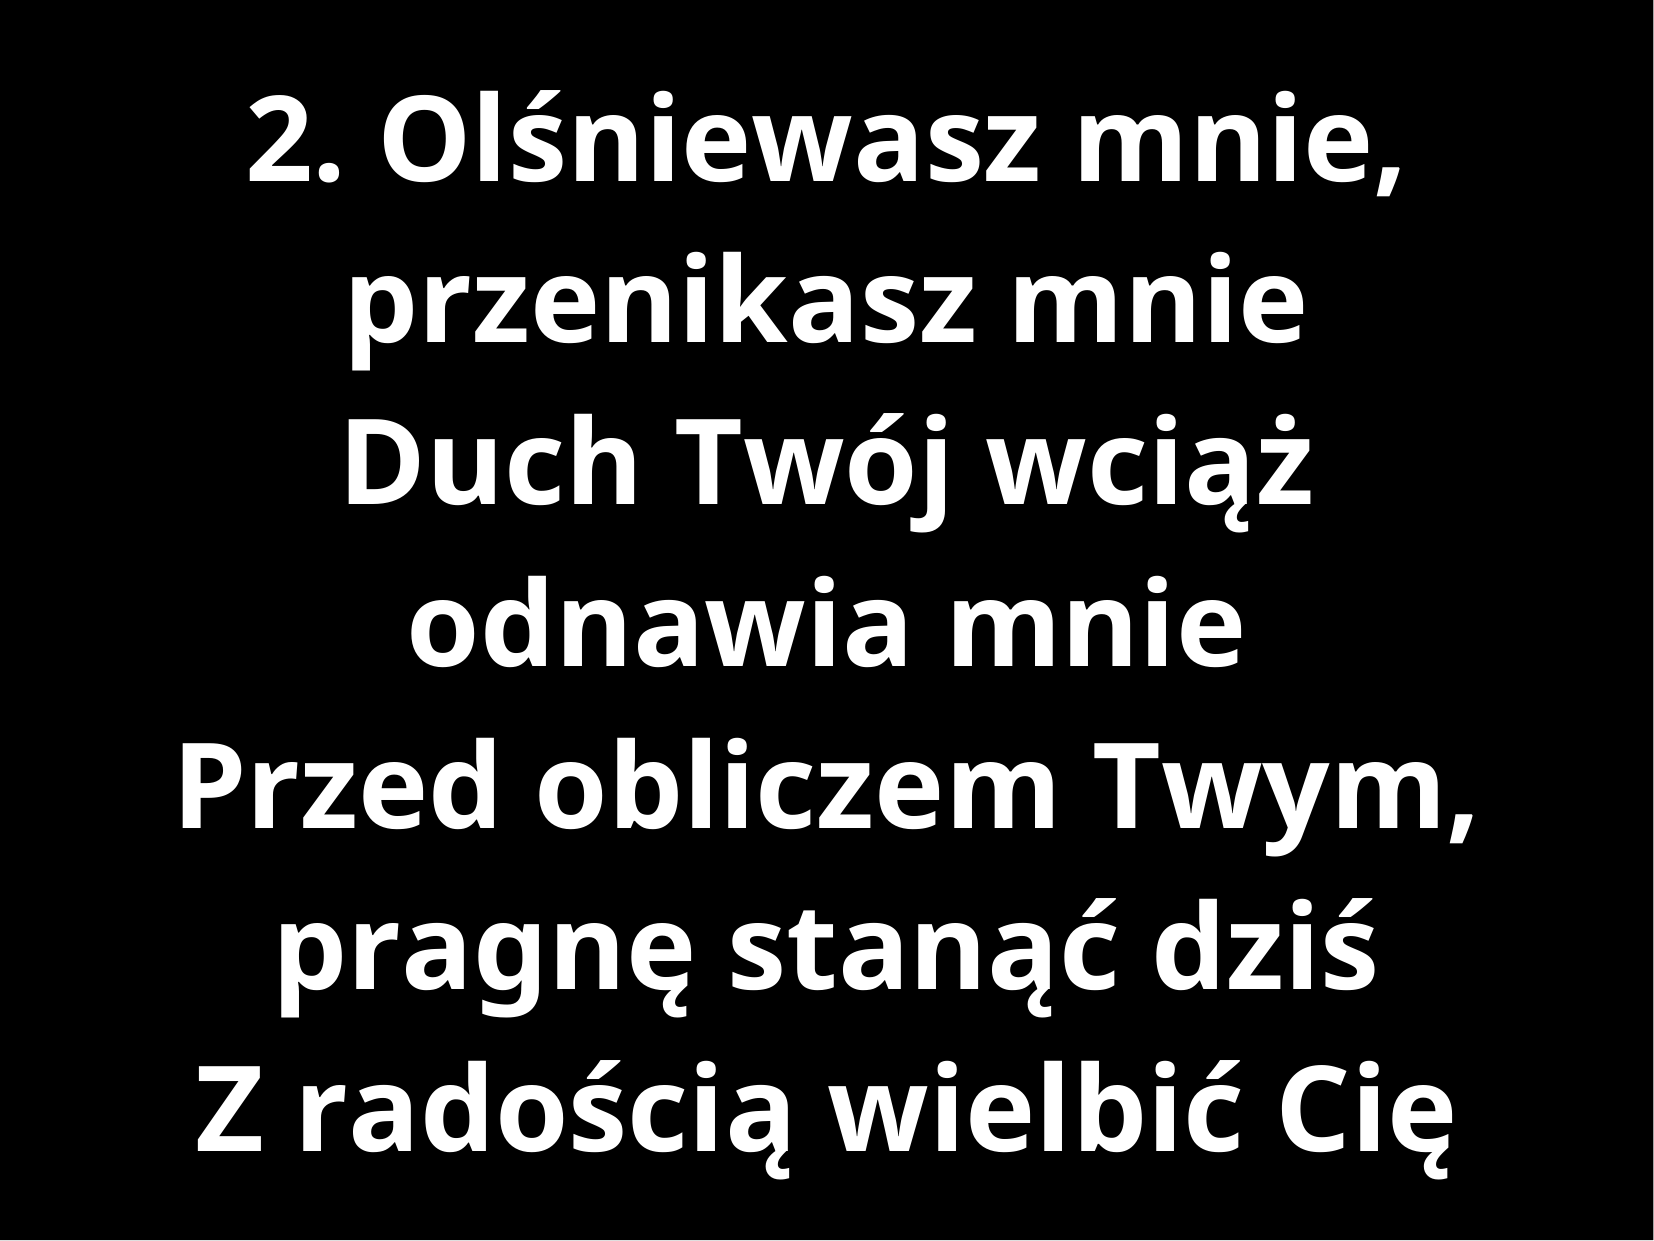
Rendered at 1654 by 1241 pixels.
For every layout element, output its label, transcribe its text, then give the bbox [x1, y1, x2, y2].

title 2. Olśniewasz mnie, przenikasz mnie Duch Twój wciąż odnawia mnie Przed obliczem Twym, pragnę stanąć dziś Z radością wielbić Cię [0, 0, 1654, 1241]
